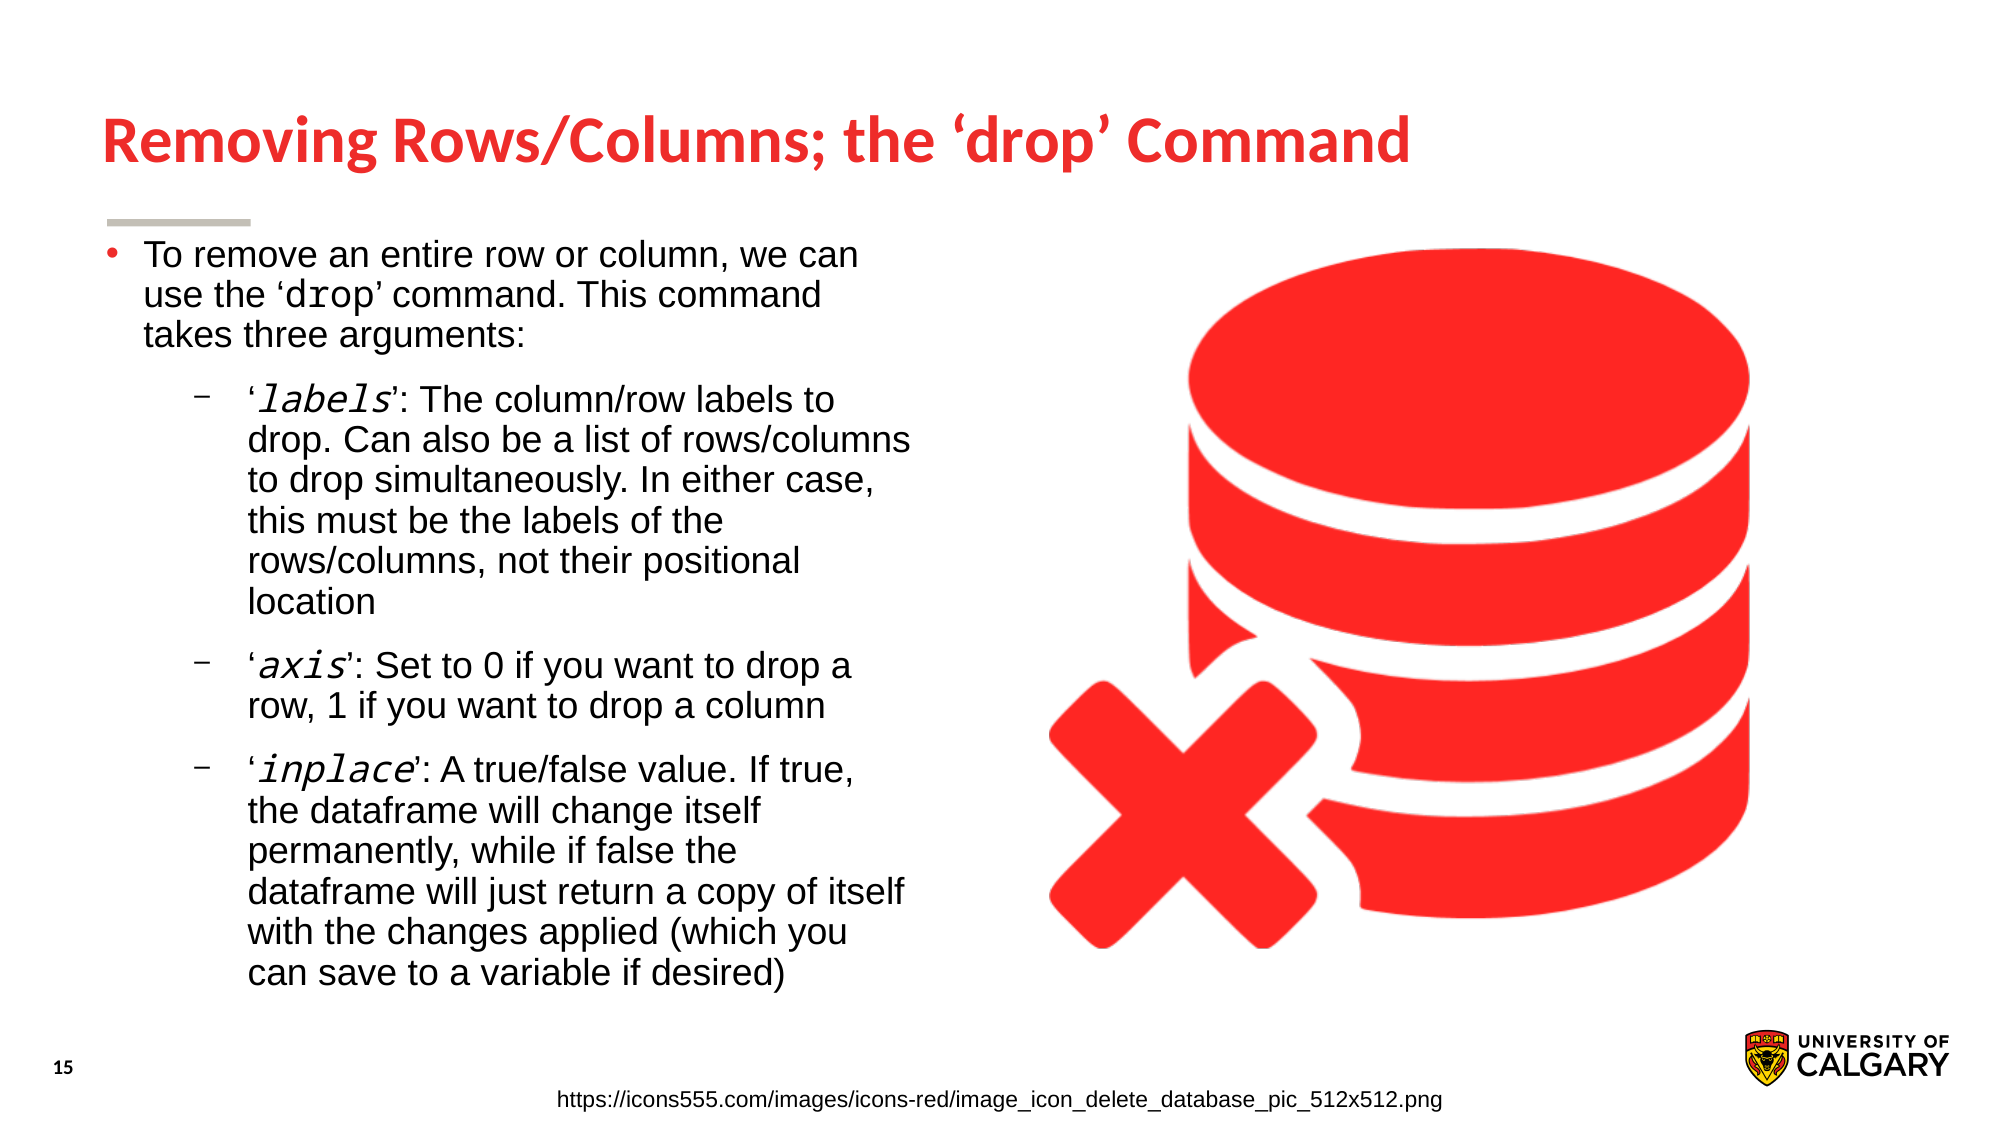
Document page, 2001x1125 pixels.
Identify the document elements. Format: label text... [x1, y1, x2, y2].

picture [1722, 1012, 1972, 1077]
picture [1048, 246, 1751, 950]
list To remove an entire row or column, we can use the ‘drop’ command. This command takes three arguments: ‘labels’: The column/row labels to drop. Can also be a list of rows/columns to drop simultaneously. In either case, this must be the labels of the rows/columns, not their positional location ‘axis’: Set to 0 if you want to drop a row, 1 if you want to drop a column ‘inplace’: A true/false value. If true, the dataframe will change itself permanently, while if false the dataframe will just return a copy of itself with the changes applied (which you can save to a variable if desired) [91, 227, 929, 941]
title Removing Rows/Columns; the ‘drop’ Command [87, 60, 1774, 222]
text_box https://icons555.com/images/icons-red/image_icon_delete_database_pic_512x512.png [0, 1077, 2000, 1119]
